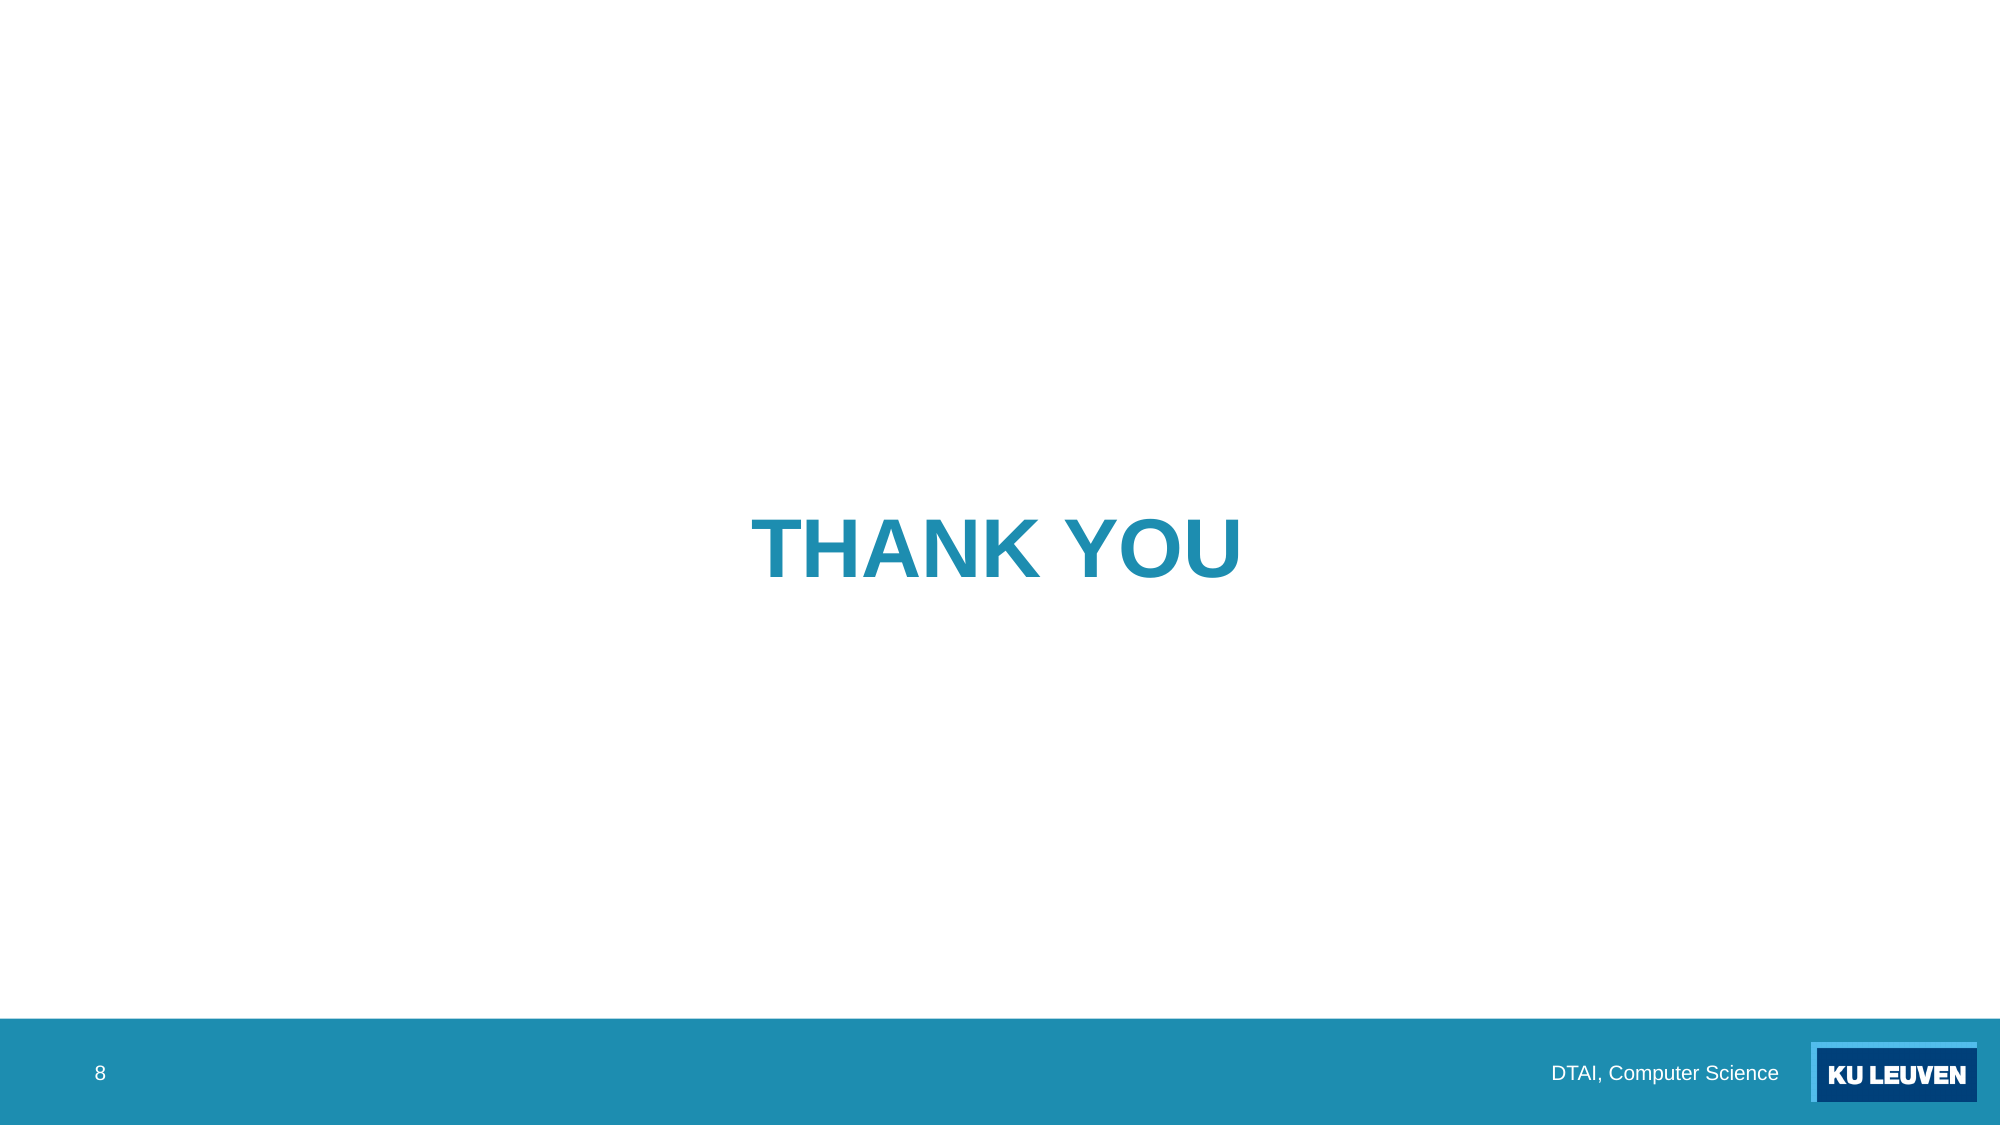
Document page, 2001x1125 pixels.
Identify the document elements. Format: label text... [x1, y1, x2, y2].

footer DTAI, Computer Science [989, 1018, 1809, 1125]
slide_number <number> [94, 1018, 201, 1125]
title THANK YOU [619, 401, 1375, 686]
picture [1811, 1042, 1977, 1102]
